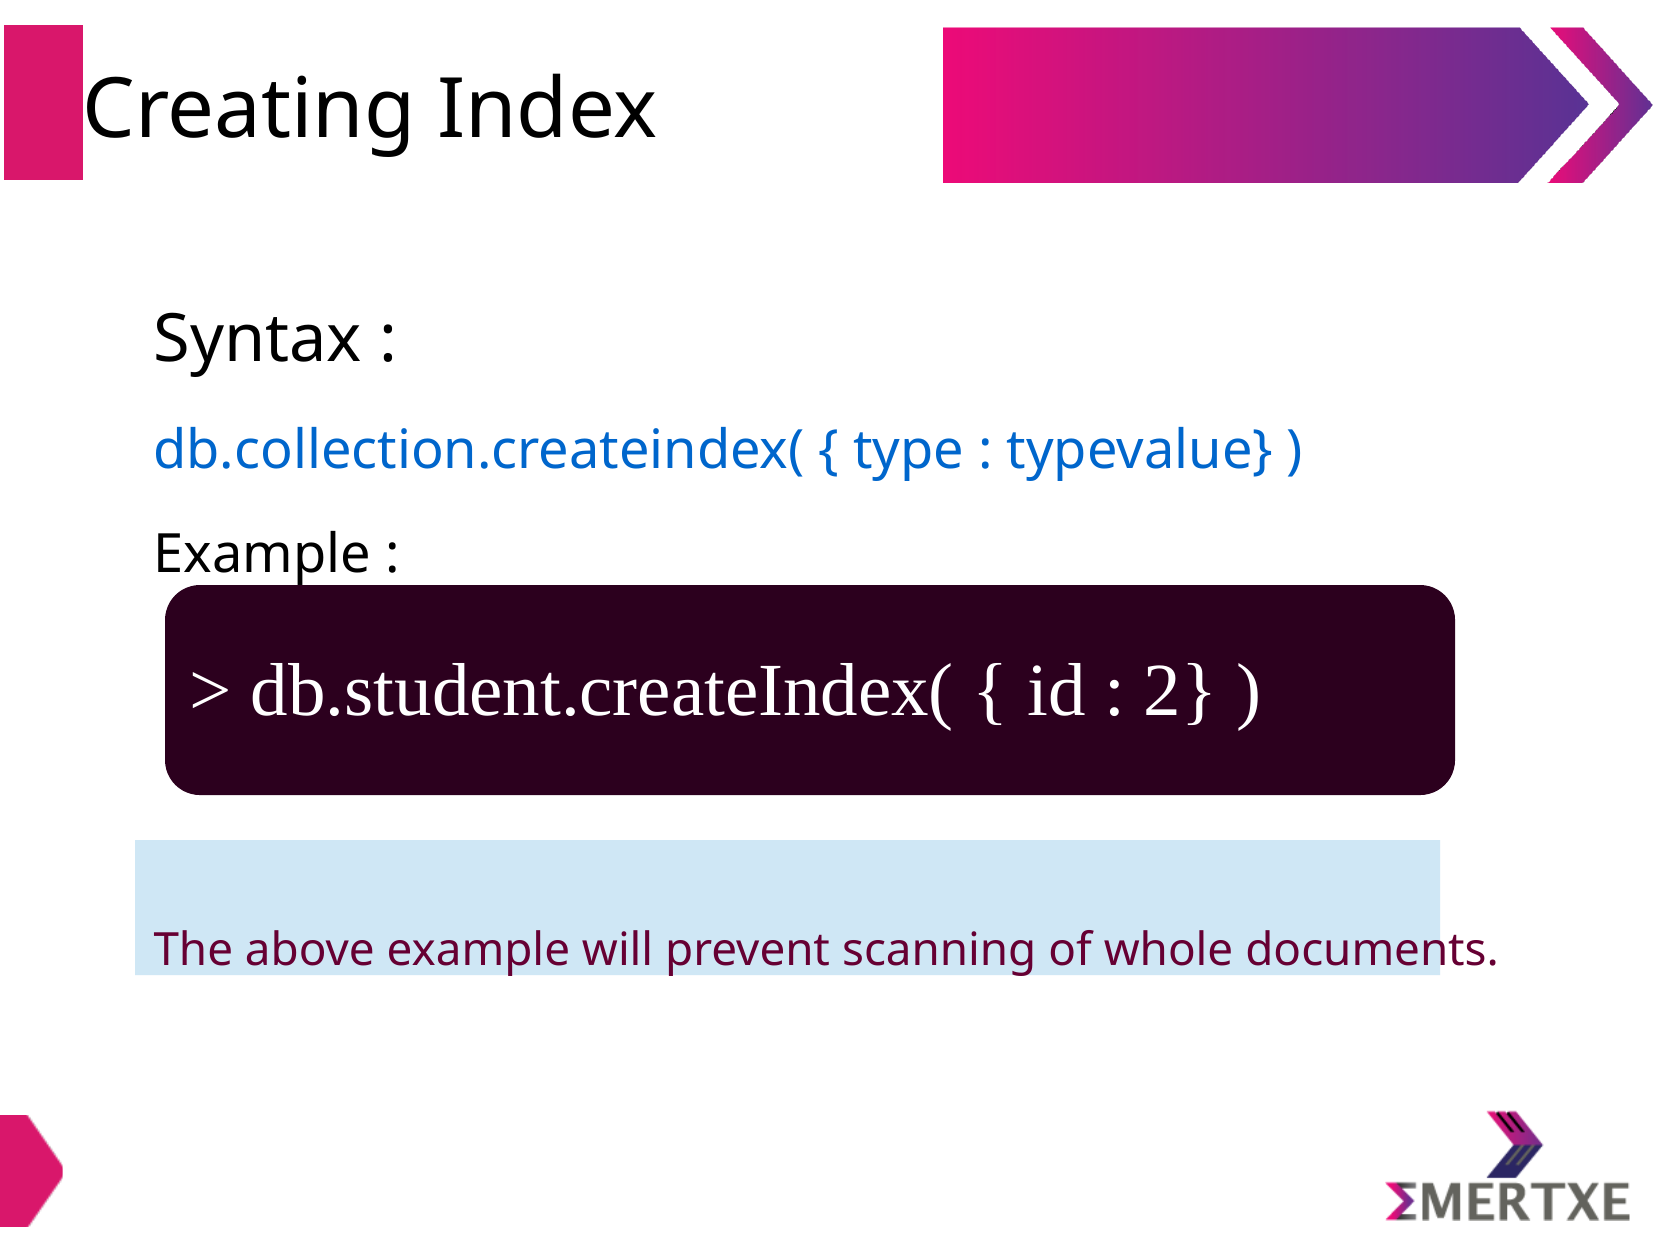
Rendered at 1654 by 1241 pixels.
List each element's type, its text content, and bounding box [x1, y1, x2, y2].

text_box > db.student.createIndex( { id : 2} ) [165, 585, 1456, 796]
picture [1571, 27, 1653, 183]
picture [1385, 1107, 1631, 1221]
list Syntax : db.collection.createindex( { type : typevalue} ) Example : The above example will prevent scanning of whole documents. [82, 290, 1571, 1010]
title Creating Index [82, 2, 1571, 210]
